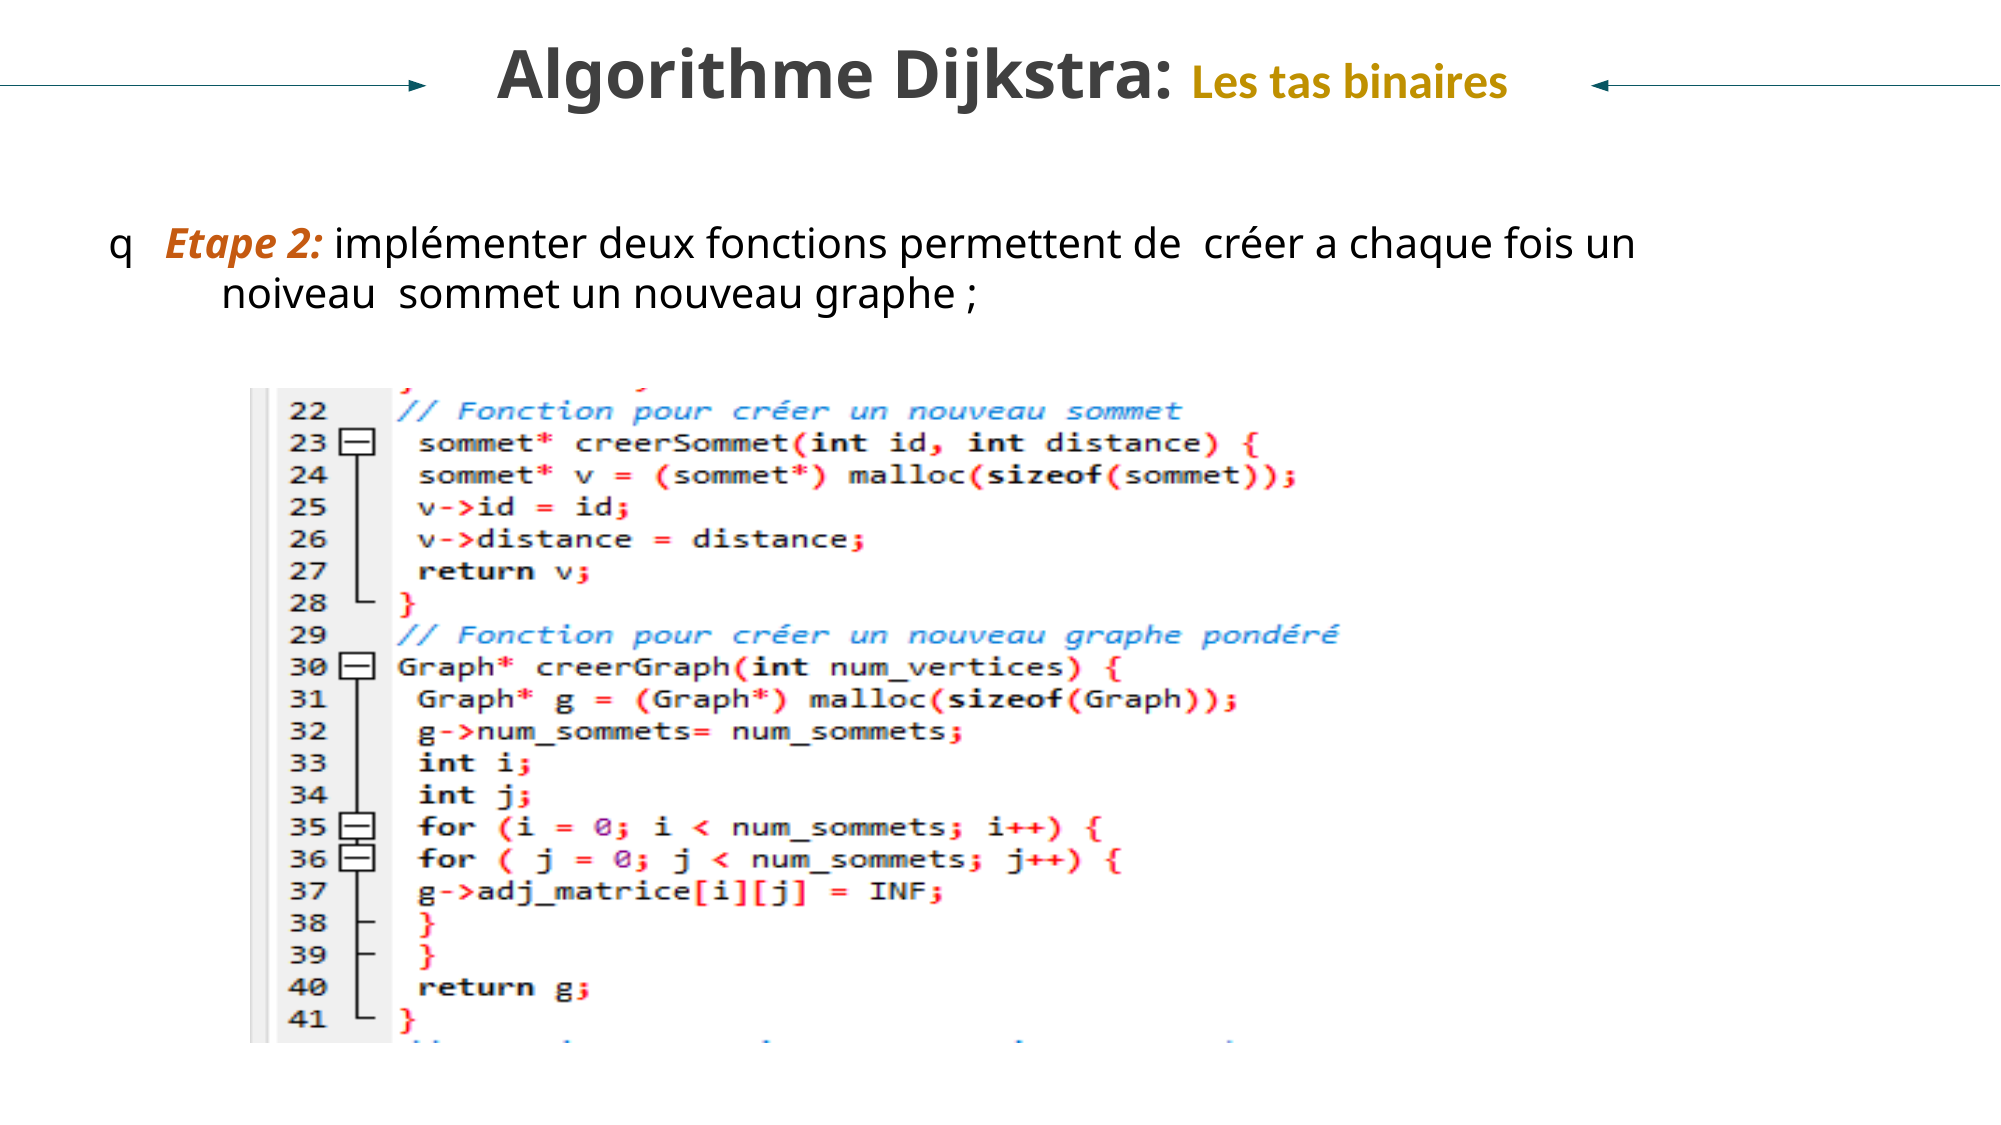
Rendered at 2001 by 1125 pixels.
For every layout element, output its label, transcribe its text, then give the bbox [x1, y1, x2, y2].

text_box Etape 2: implémenter deux fonctions permettent de créer a chaque fois un noiveau sommet un nouveau graphe ; [93, 209, 1750, 326]
picture [250, 388, 1643, 1043]
text_box Algorithme Dijkstra: Les tas binaires [267, 41, 1750, 115]
